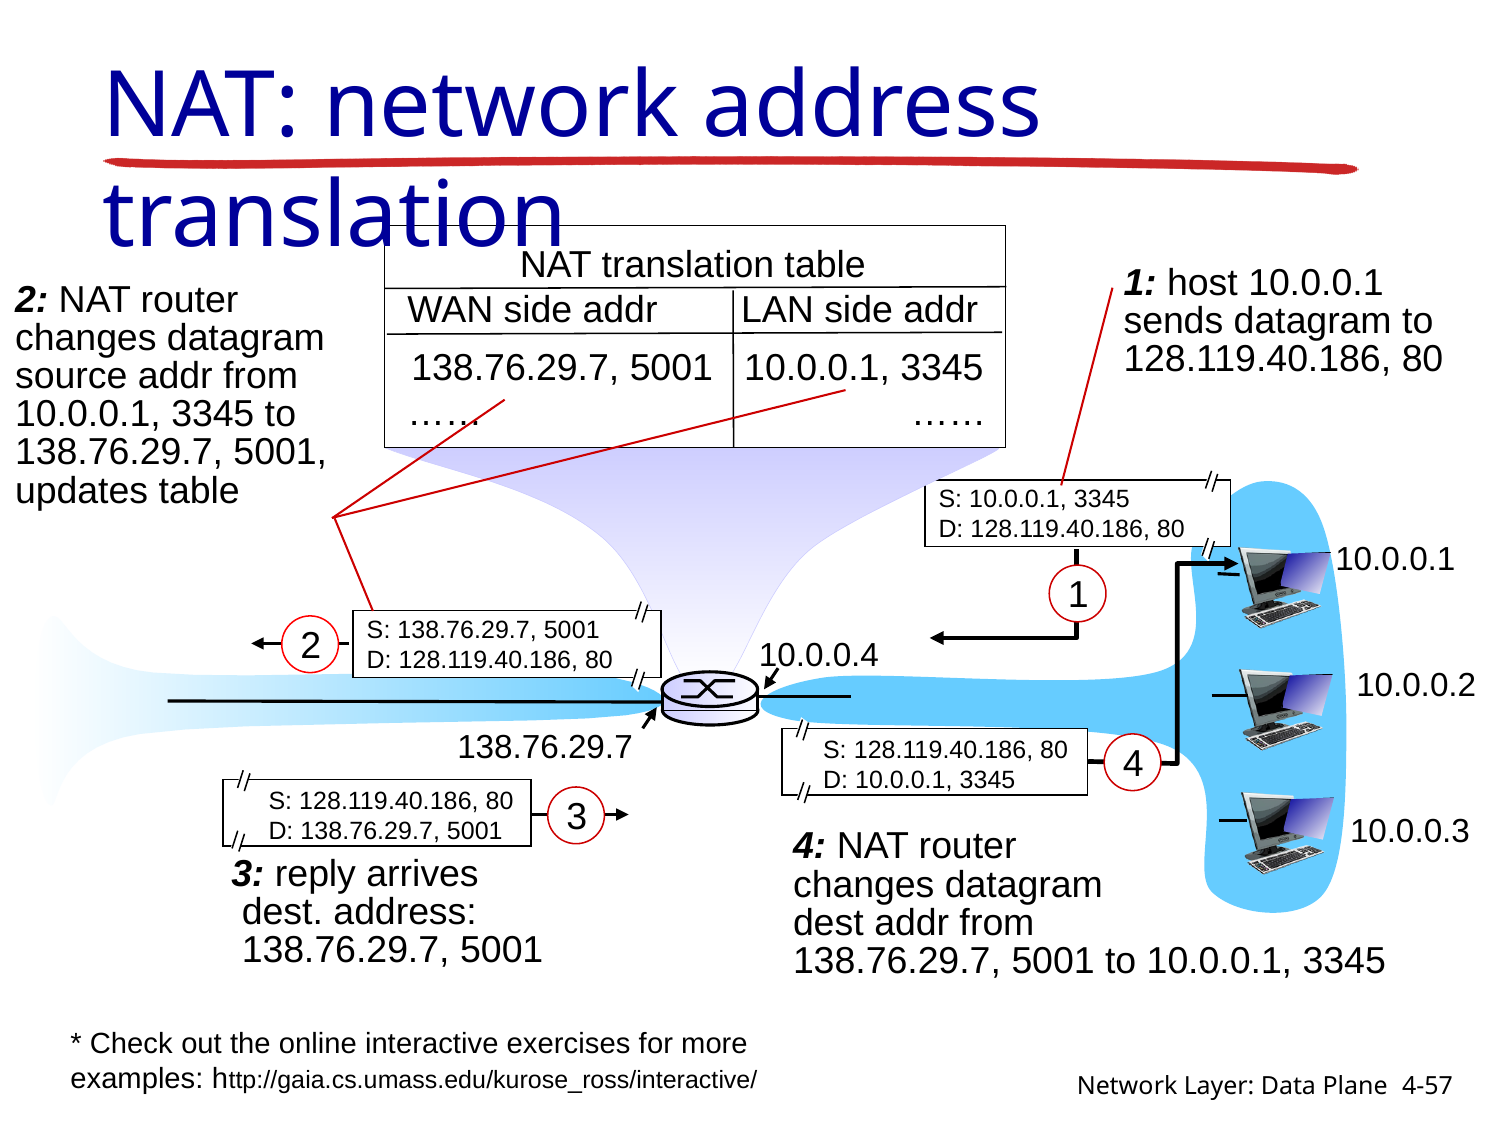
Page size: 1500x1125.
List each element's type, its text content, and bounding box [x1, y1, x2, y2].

text_box 10.0.0.3 [1344, 802, 1486, 858]
text_box [1180, 566, 1347, 821]
text_box NAT translation table WAN side addr LAN side addr [392, 288, 994, 333]
text_box [281, 631, 285, 658]
text_box [526, 225, 551, 232]
text_box 2 [285, 613, 337, 674]
text_box [415, 225, 439, 232]
text_box [1282, 797, 1334, 840]
text_box 3 [551, 784, 602, 845]
title NAT: network address translation [87, 37, 1415, 187]
text_box [384, 225, 406, 287]
text_box 10.0.0.2 [1341, 655, 1492, 711]
text_box [1281, 673, 1333, 716]
picture [1238, 788, 1344, 881]
text_box 10.0.0.4 [744, 626, 895, 681]
text_box 4 [1108, 731, 1159, 792]
text_box [34, 288, 1006, 806]
picture [98, 151, 1373, 180]
text_box [1049, 579, 1053, 608]
text_box [547, 802, 551, 829]
text_box [1279, 552, 1331, 595]
slide_number 4-13 [1387, 1062, 1480, 1107]
text_box S: 138.76.29.7, 5001 D: 128.119.40.186, 80 [351, 606, 644, 681]
text_box [503, 225, 518, 232]
text_box 1: host 10.0.0.1 sends datagram to 128.119.40.186, 80 [1108, 257, 1459, 387]
text_box S: 128.119.40.186, 80 D: 10.0.0.1, 3345 [808, 726, 1098, 821]
footer Network Layer: Data Plane [1045, 1062, 1404, 1102]
text_box 138.76.29.7 [442, 717, 649, 773]
text_box [420, 441, 632, 479]
text_box [760, 664, 1174, 806]
text_box [559, 225, 1006, 285]
text_box [1206, 468, 1217, 495]
text_box [1104, 747, 1108, 777]
text_box 1 [1053, 562, 1104, 623]
text_box S: 10.0.0.1, 3345 D: 128.119.40.186, 80 [923, 475, 1214, 551]
text_box [384, 290, 441, 459]
text_box 138.76.29.7, 5001 10.0.0.1, 3345 …… …… [392, 335, 1003, 441]
picture [1236, 665, 1343, 757]
text_box * Check out the online interactive exercises for more examples: http://gaia.cs.umass.edu/kurose_ross/interactive/ [55, 1016, 796, 1102]
text_box [468, 225, 496, 232]
text_box [634, 606, 638, 618]
text_box [447, 225, 460, 232]
text_box 2: NAT router changes datagram source addr from 10.0.0.1, 3345 to 138.76.29.7, 5001, updates table [0, 274, 343, 519]
text_box [1190, 479, 1325, 561]
text_box NAT translation table WAN side addr LAN side addr [392, 232, 994, 287]
text_box 4: NAT router changes datagram dest addr from 138.76.29.7, 5001 to 10.0.0.1, 3345 [778, 821, 1412, 1034]
text_box 3: reply arrives dest. address: 138.76.29.7, 5001 [216, 848, 559, 978]
text_box S: 128.119.40.186, 80 D: 138.76.29.7, 5001 [253, 777, 546, 848]
picture [1235, 543, 1341, 635]
text_box 10.0.0.1 [1320, 529, 1471, 585]
text_box [223, 767, 253, 848]
